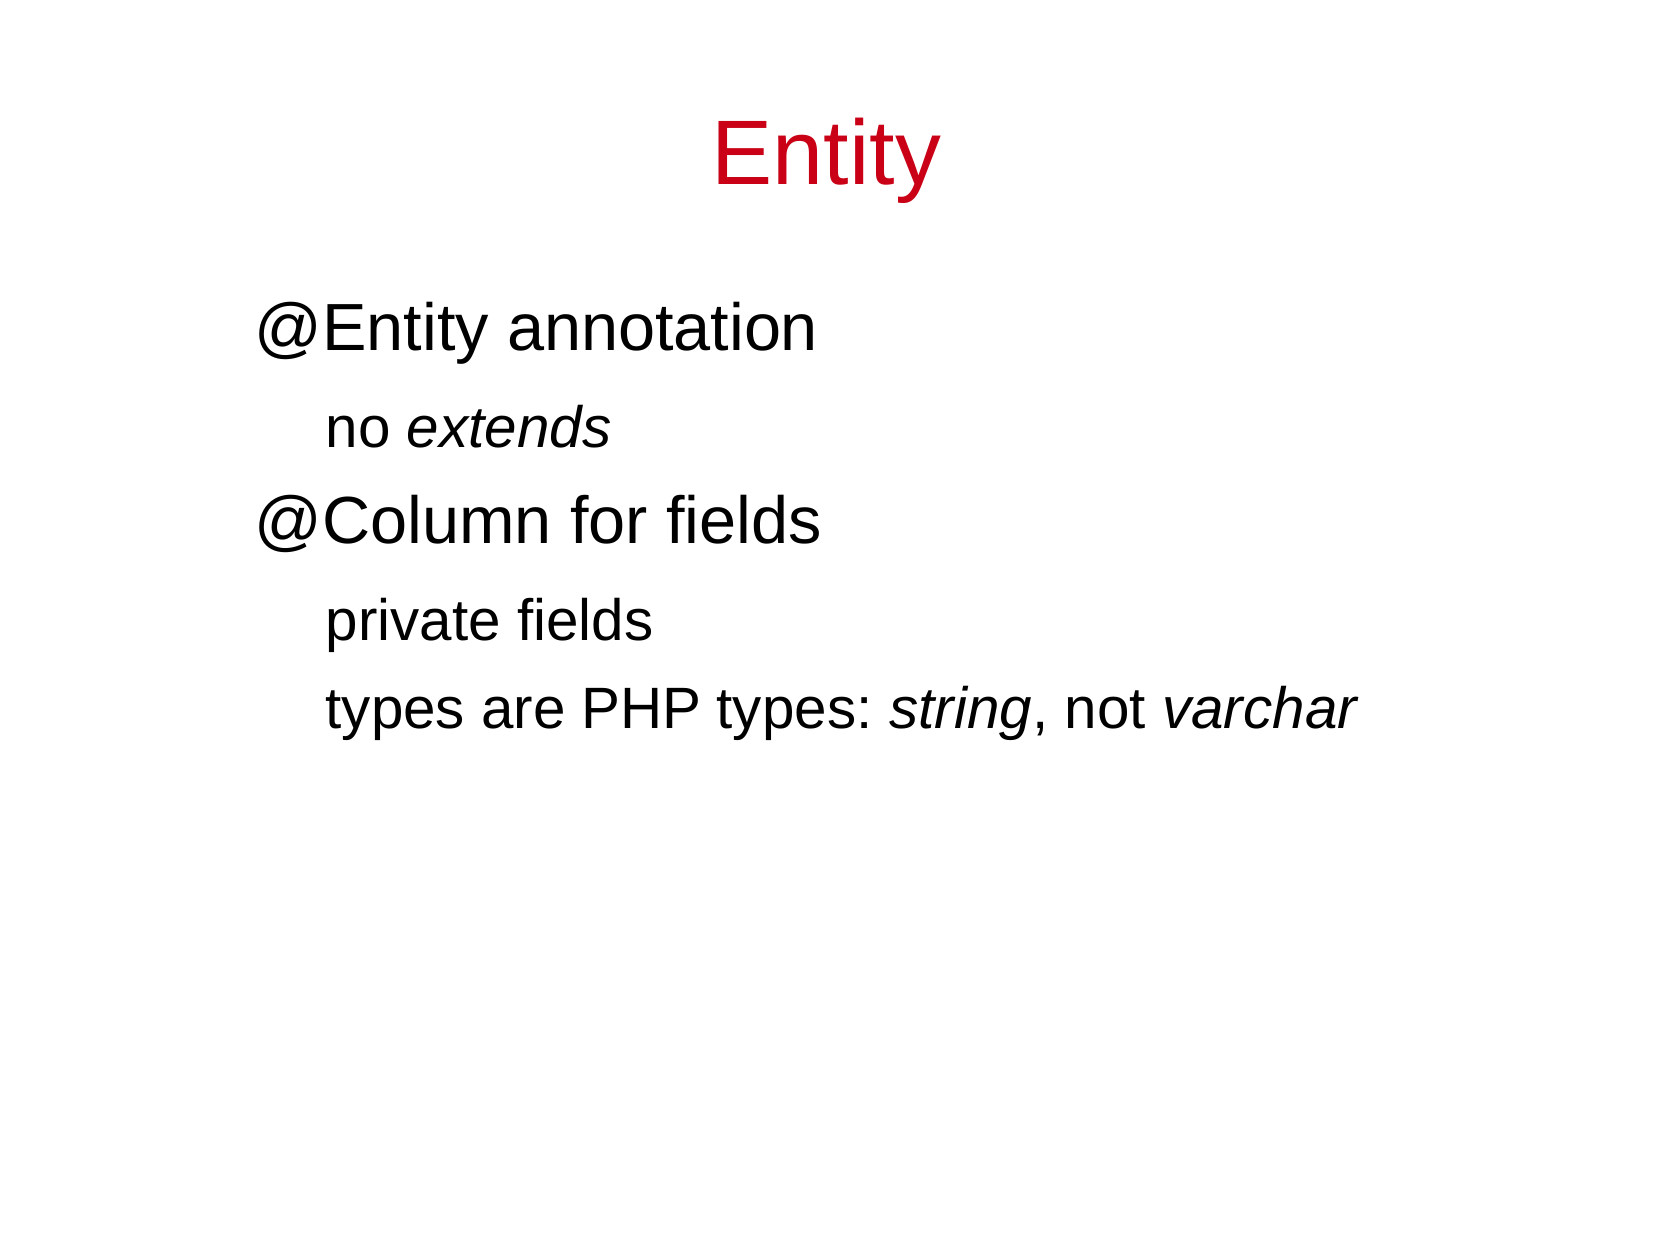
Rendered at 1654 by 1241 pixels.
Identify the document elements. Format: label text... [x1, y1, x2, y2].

title Entity [82, 49, 1571, 257]
list @Entity annotation no extends @Column for fields private fields types are PHP types: string, not varchar [183, 290, 1571, 1109]
